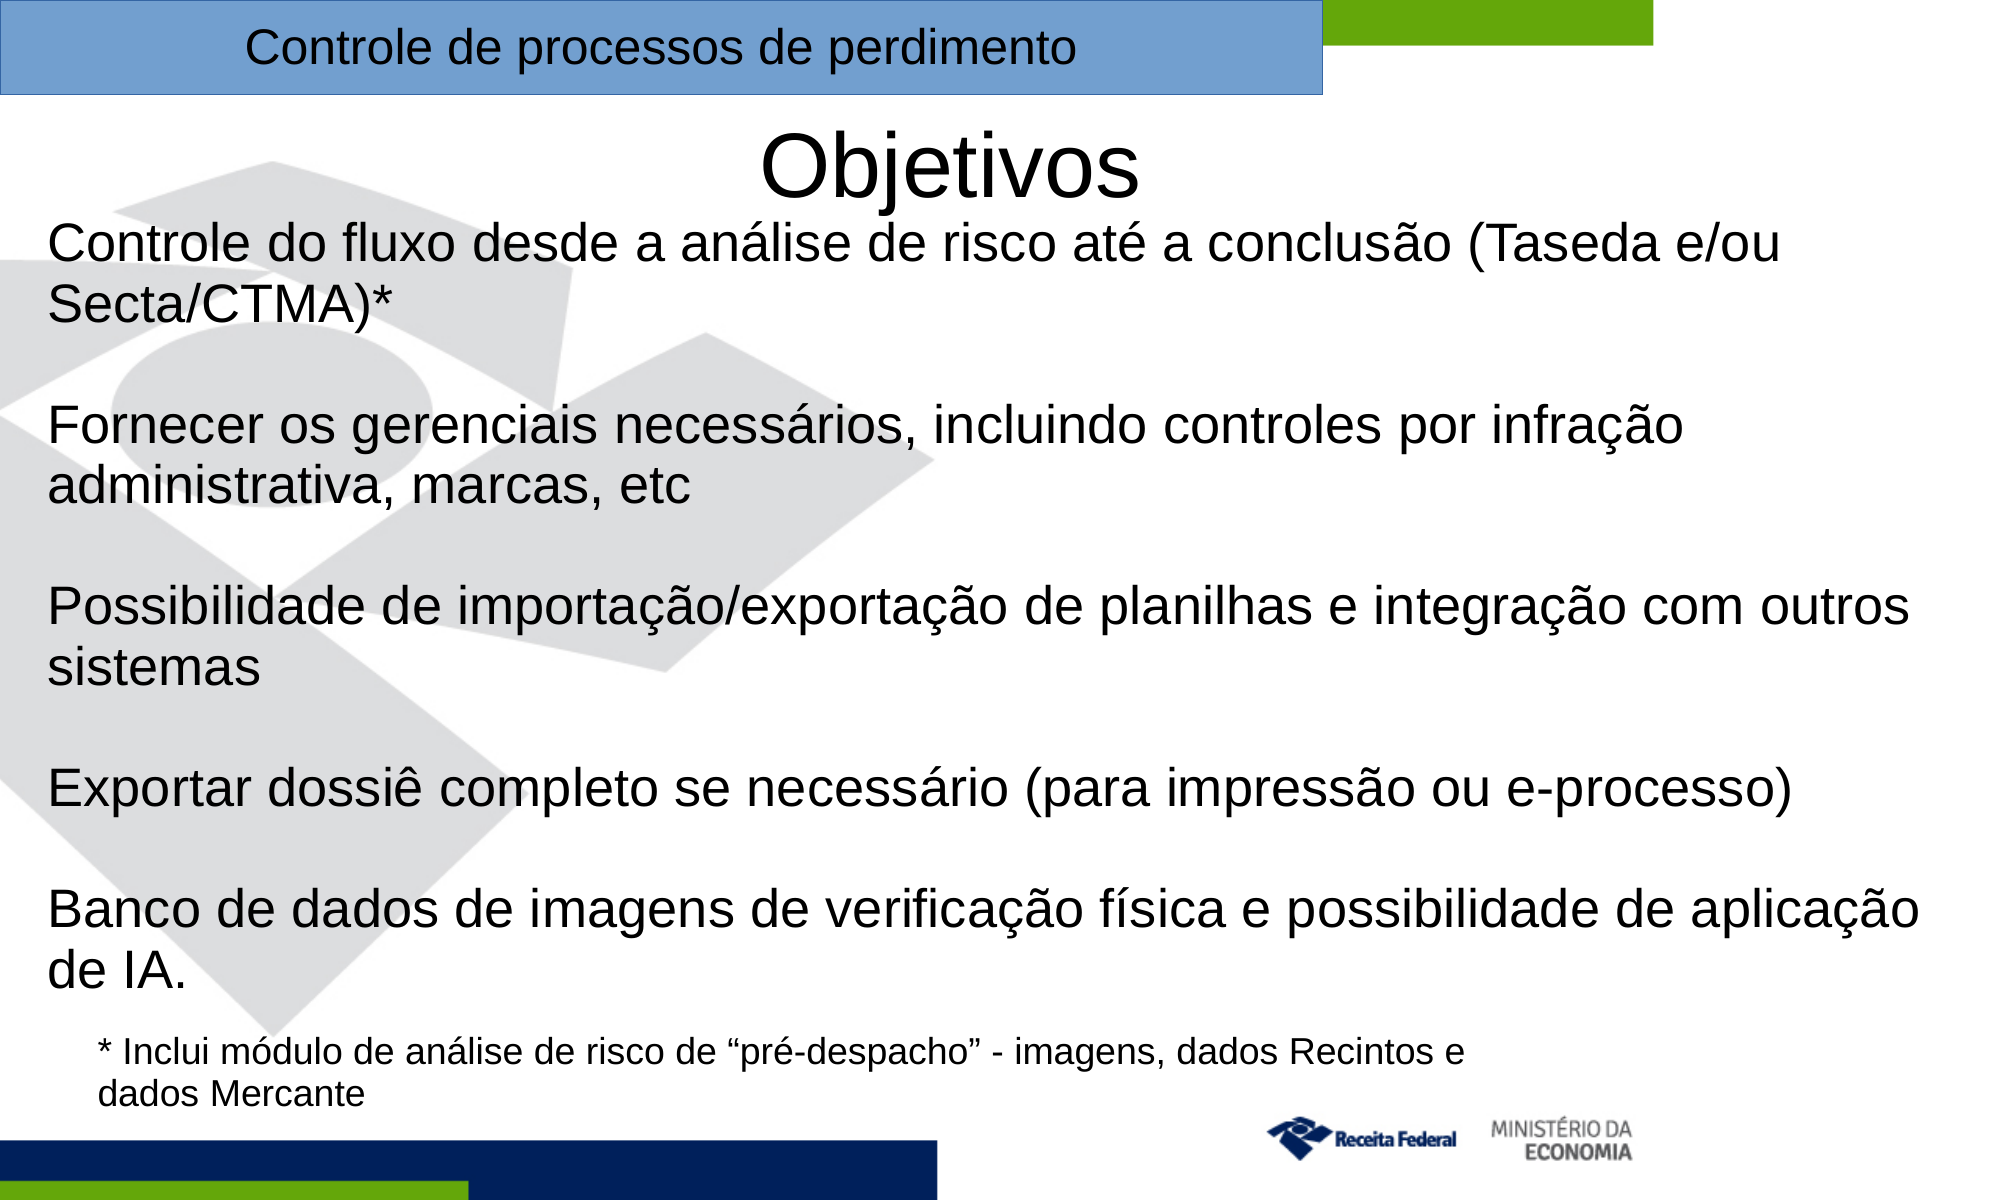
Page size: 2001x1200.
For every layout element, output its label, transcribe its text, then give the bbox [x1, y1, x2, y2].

picture [0, 0, 1654, 1200]
text_box * Inclui módulo de análise de risco de “pré-despacho” - imagens, dados Recintos e dados Mercante [82, 1023, 1489, 1123]
title Objetivos [165, 106, 1737, 212]
subtitle Controle do fluxo desde a análise de risco até a conclusão (Taseda e/ou Secta/CTMA)* Fornecer os gerenciais necessários, incluindo controles por infração administrativa, marcas, etc Possibilidade de importação/exportação de planilhas e integração com outros sistemas Exportar dossiê completo se necessário (para impressão ou e-processo) Banco de dados de imagens de verificação física e possibilidade de aplicação de IA. [47, 212, 1949, 1065]
text_box Controle de processos de perdimento [0, 0, 1323, 95]
